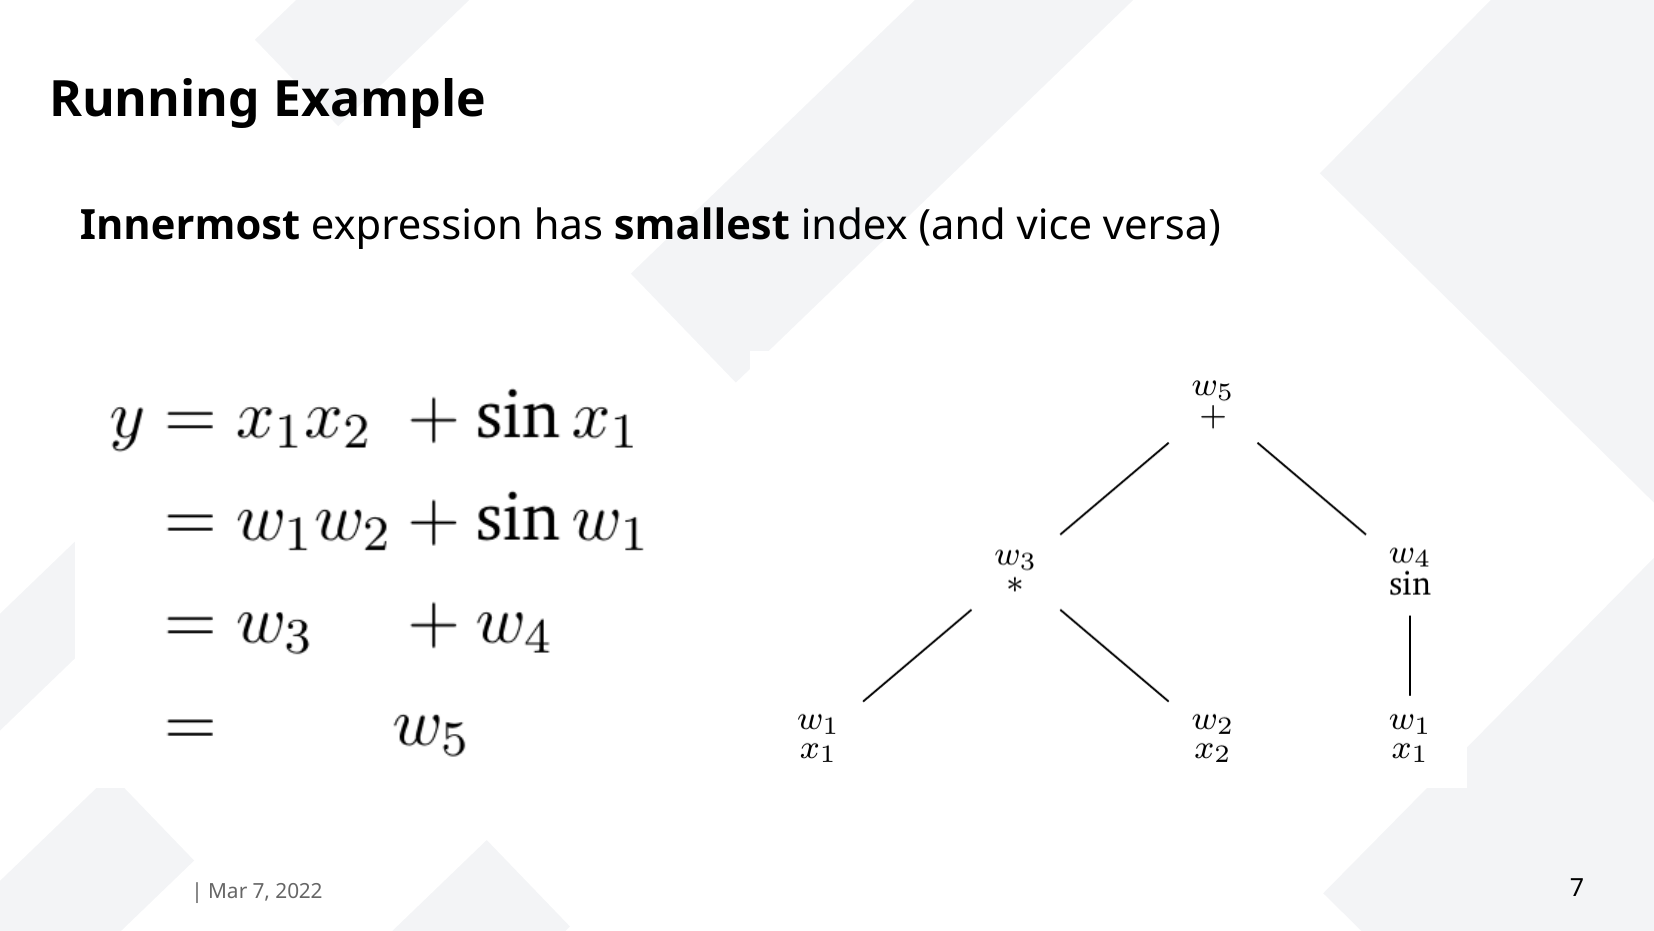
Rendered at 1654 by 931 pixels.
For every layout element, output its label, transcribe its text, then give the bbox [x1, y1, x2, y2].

title Running Example [49, 37, 1538, 158]
picture [75, 366, 676, 788]
picture [750, 351, 1467, 788]
text_box Innermost expression has smallest index (and vice versa) [65, 187, 1276, 317]
